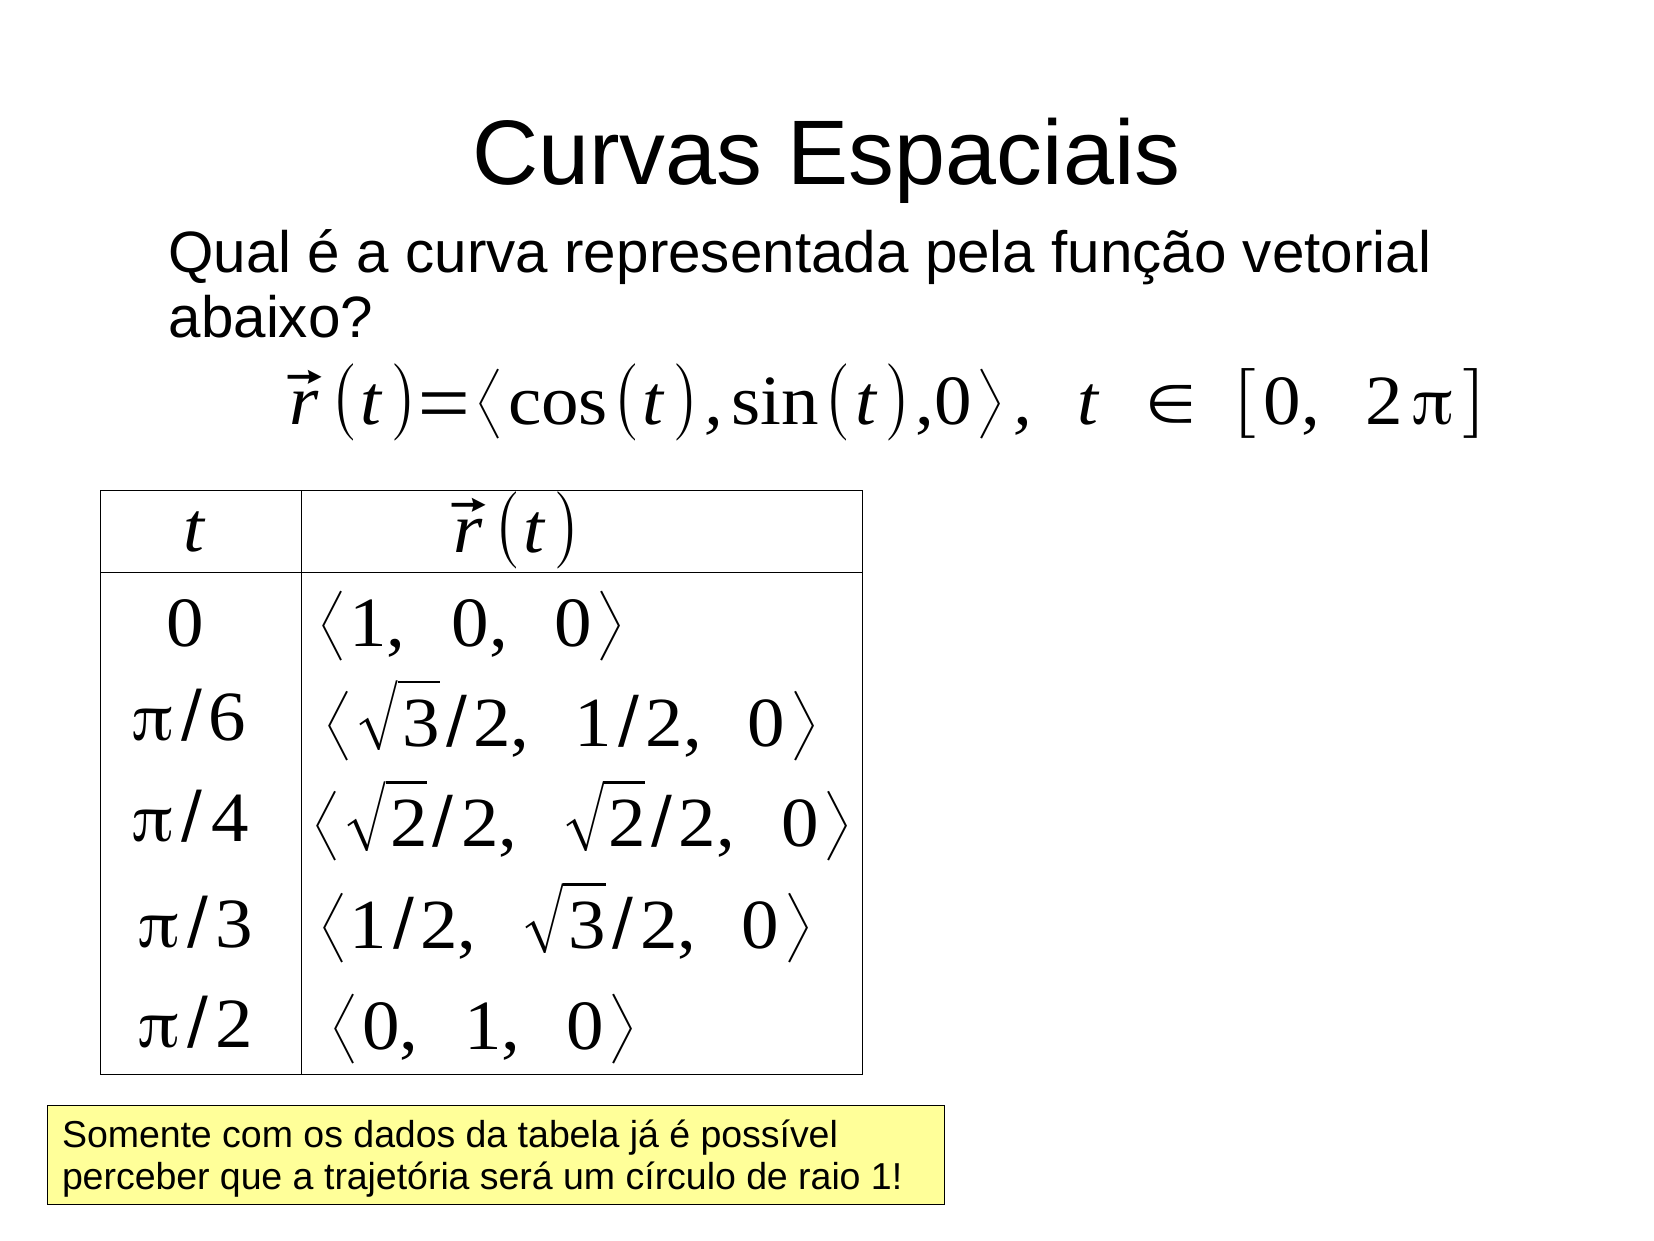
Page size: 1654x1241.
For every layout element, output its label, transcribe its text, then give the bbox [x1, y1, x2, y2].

text_box Somente com os dados da tabela já é possível perceber que a trajetória será um círculo de raio 1! [47, 1105, 945, 1205]
chart [312, 879, 818, 967]
title Curvas Espaciais [82, 49, 1571, 257]
text_box Qual é a curva representada pela função vetorial abaixo? [83, 257, 1477, 358]
chart [324, 986, 642, 1067]
chart [306, 777, 858, 865]
chart [124, 677, 255, 756]
chart [312, 582, 630, 664]
chart [124, 777, 257, 856]
chart [442, 491, 585, 573]
chart [129, 984, 259, 1063]
chart [278, 360, 1489, 445]
chart [129, 884, 259, 963]
chart [159, 582, 211, 662]
chart [318, 677, 824, 765]
chart [177, 491, 216, 567]
